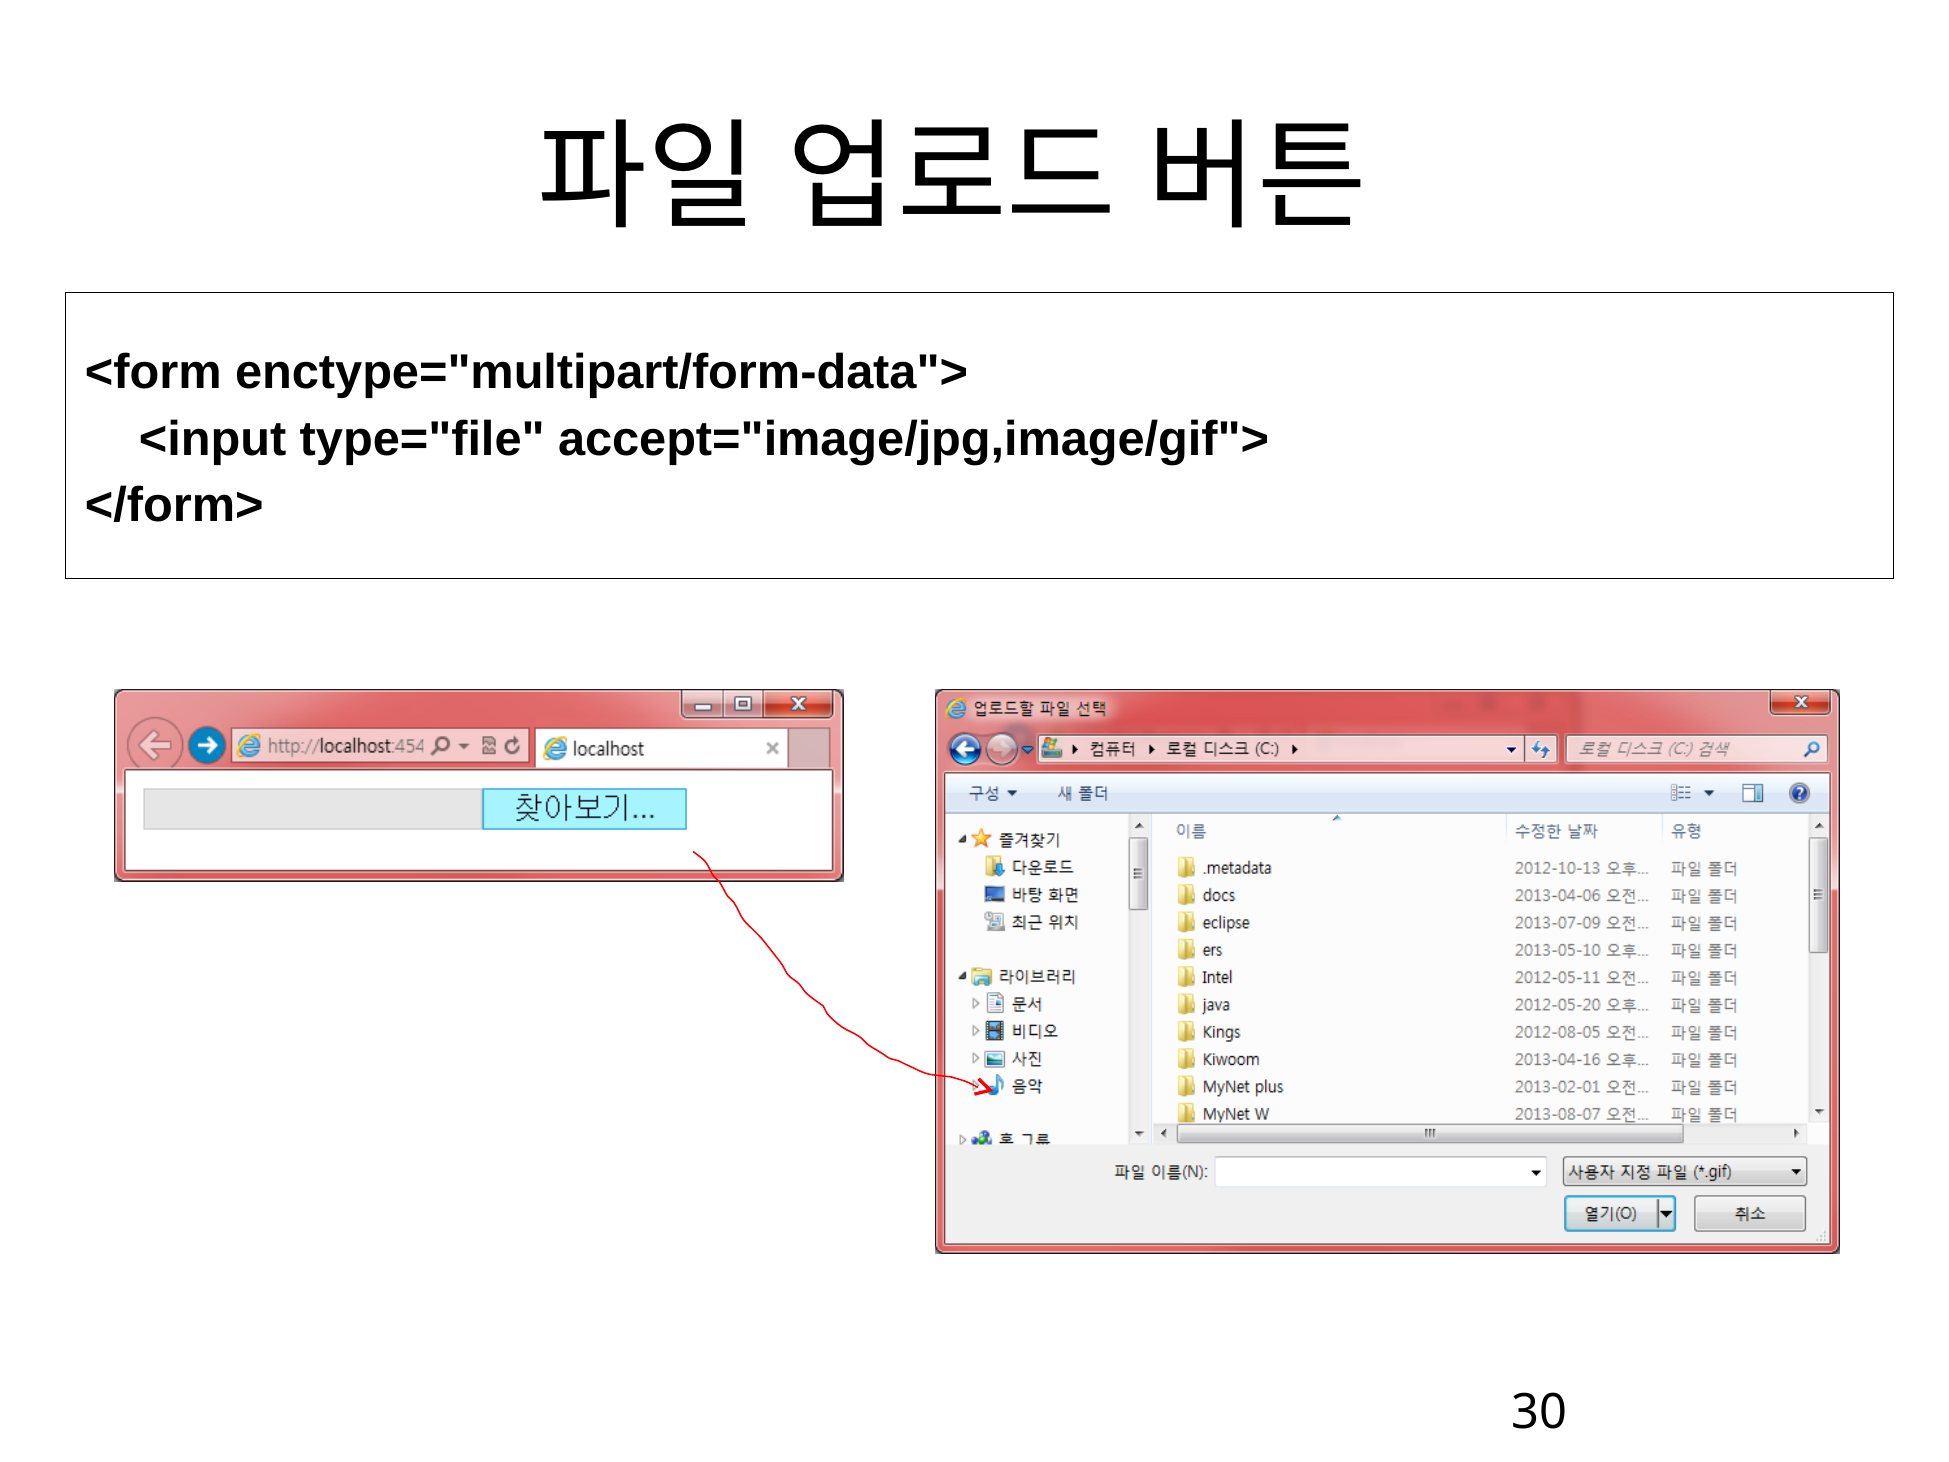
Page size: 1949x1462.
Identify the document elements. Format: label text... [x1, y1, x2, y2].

picture [114, 689, 844, 882]
text_box <form enctype="multipart/form-data"> <input type="file" accept="image/jpg,image/gif"> </form> [65, 292, 1894, 579]
slide_number <숫자> [1496, 1372, 1899, 1462]
title 파일 업로드 버튼 [156, 92, 1749, 255]
picture [935, 689, 1840, 1254]
